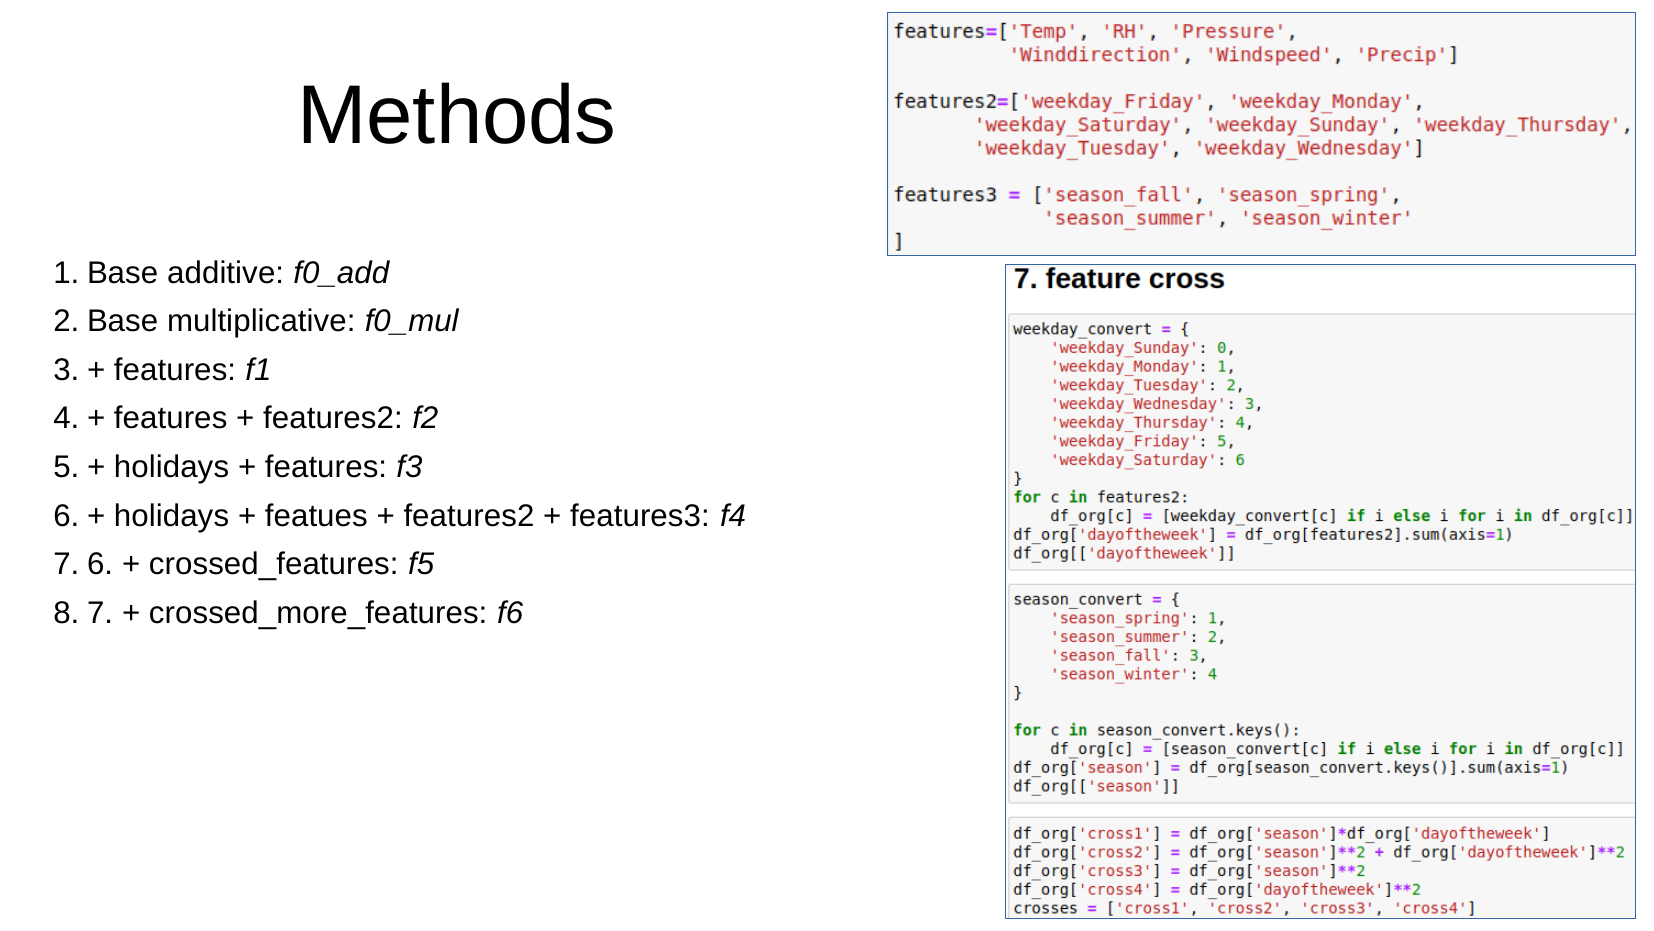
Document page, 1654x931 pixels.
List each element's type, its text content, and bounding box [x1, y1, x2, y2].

list Base additive: f0_add Base multiplicative: f0_mul + features: f1 + features + features2: f2 + holidays + features: f3 + holidays + featues + features2 + features3: f4 6. + crossed_features: f5 7. + crossed_more_features: f6 [45, 255, 893, 638]
picture [1005, 264, 1636, 919]
title Methods [82, 37, 856, 193]
picture [887, 12, 1636, 256]
